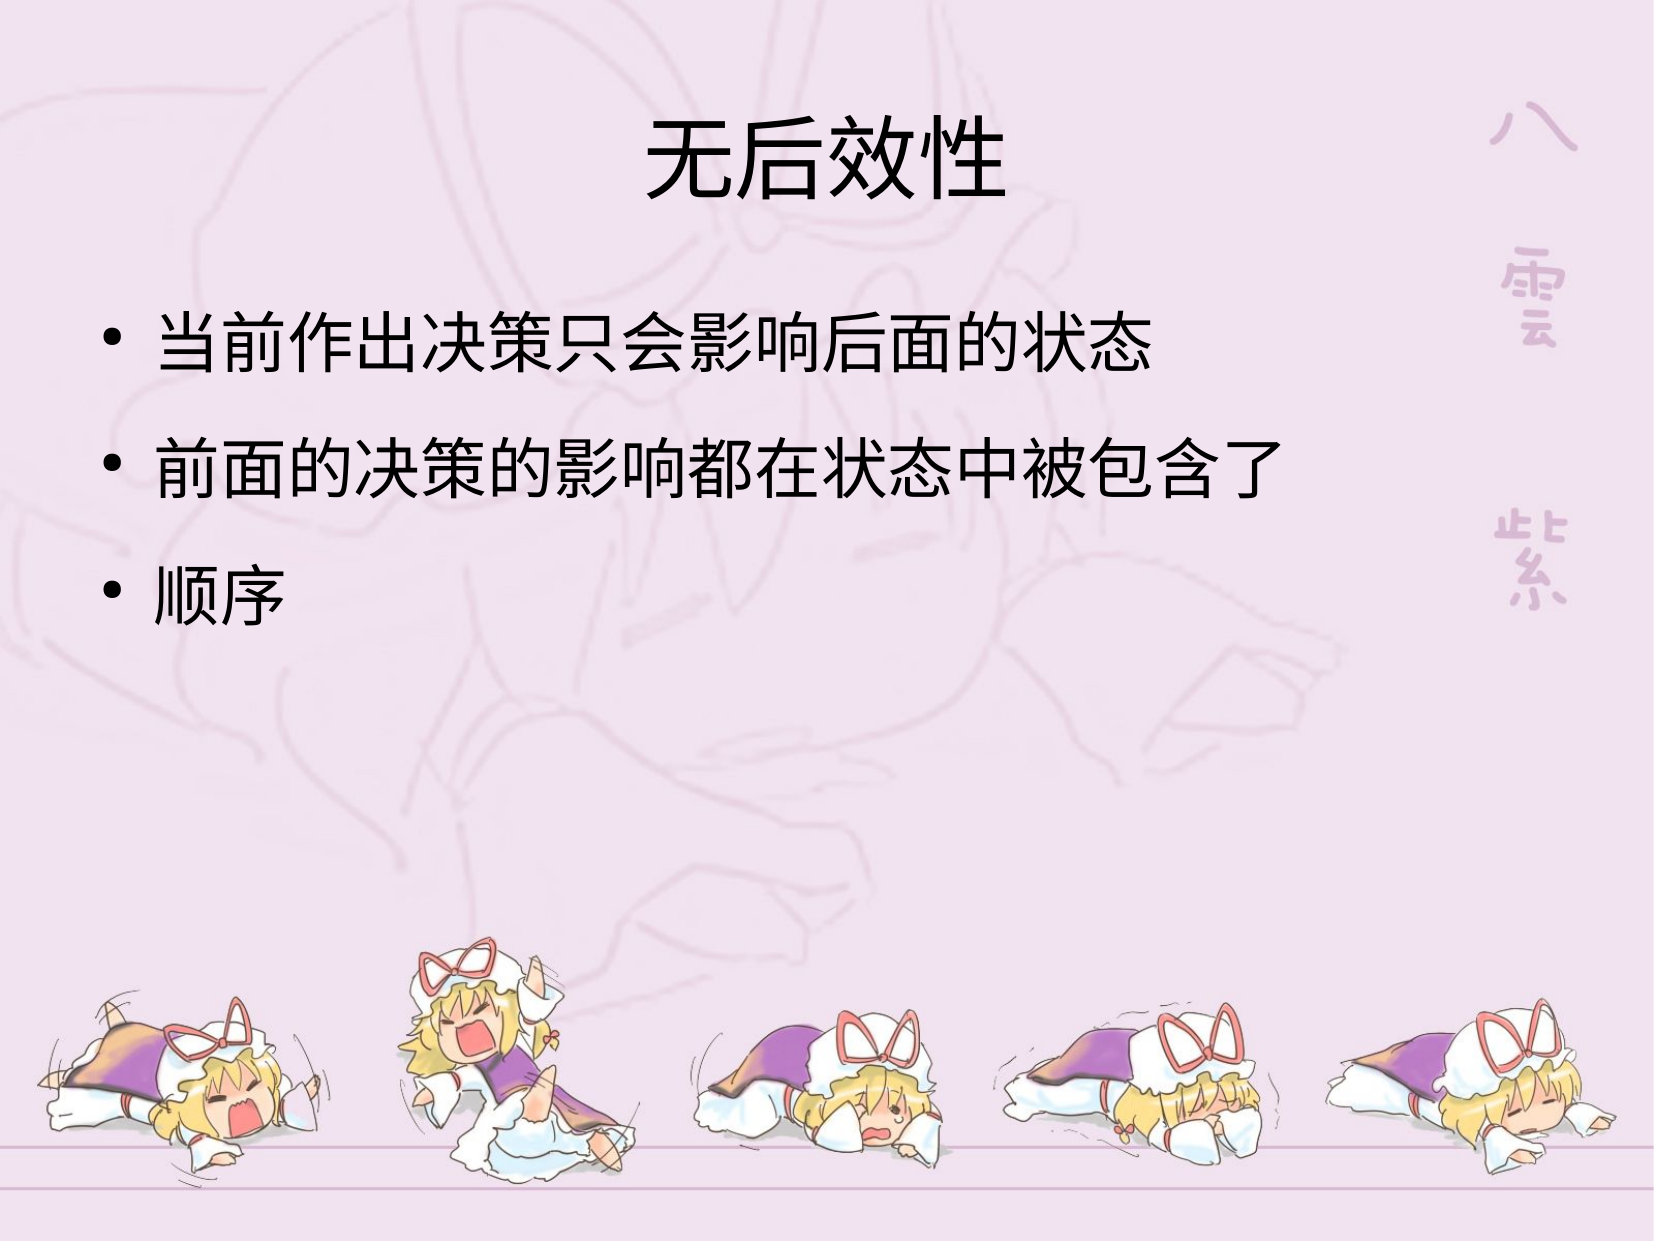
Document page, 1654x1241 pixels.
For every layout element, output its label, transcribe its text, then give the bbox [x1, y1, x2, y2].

list 当前作出决策只会影响后面的状态 前面的决策的影响都在状态中被包含了 顺序 [82, 290, 1571, 1109]
picture [0, 0, 1654, 1241]
title 无后效性 [82, 49, 1571, 257]
